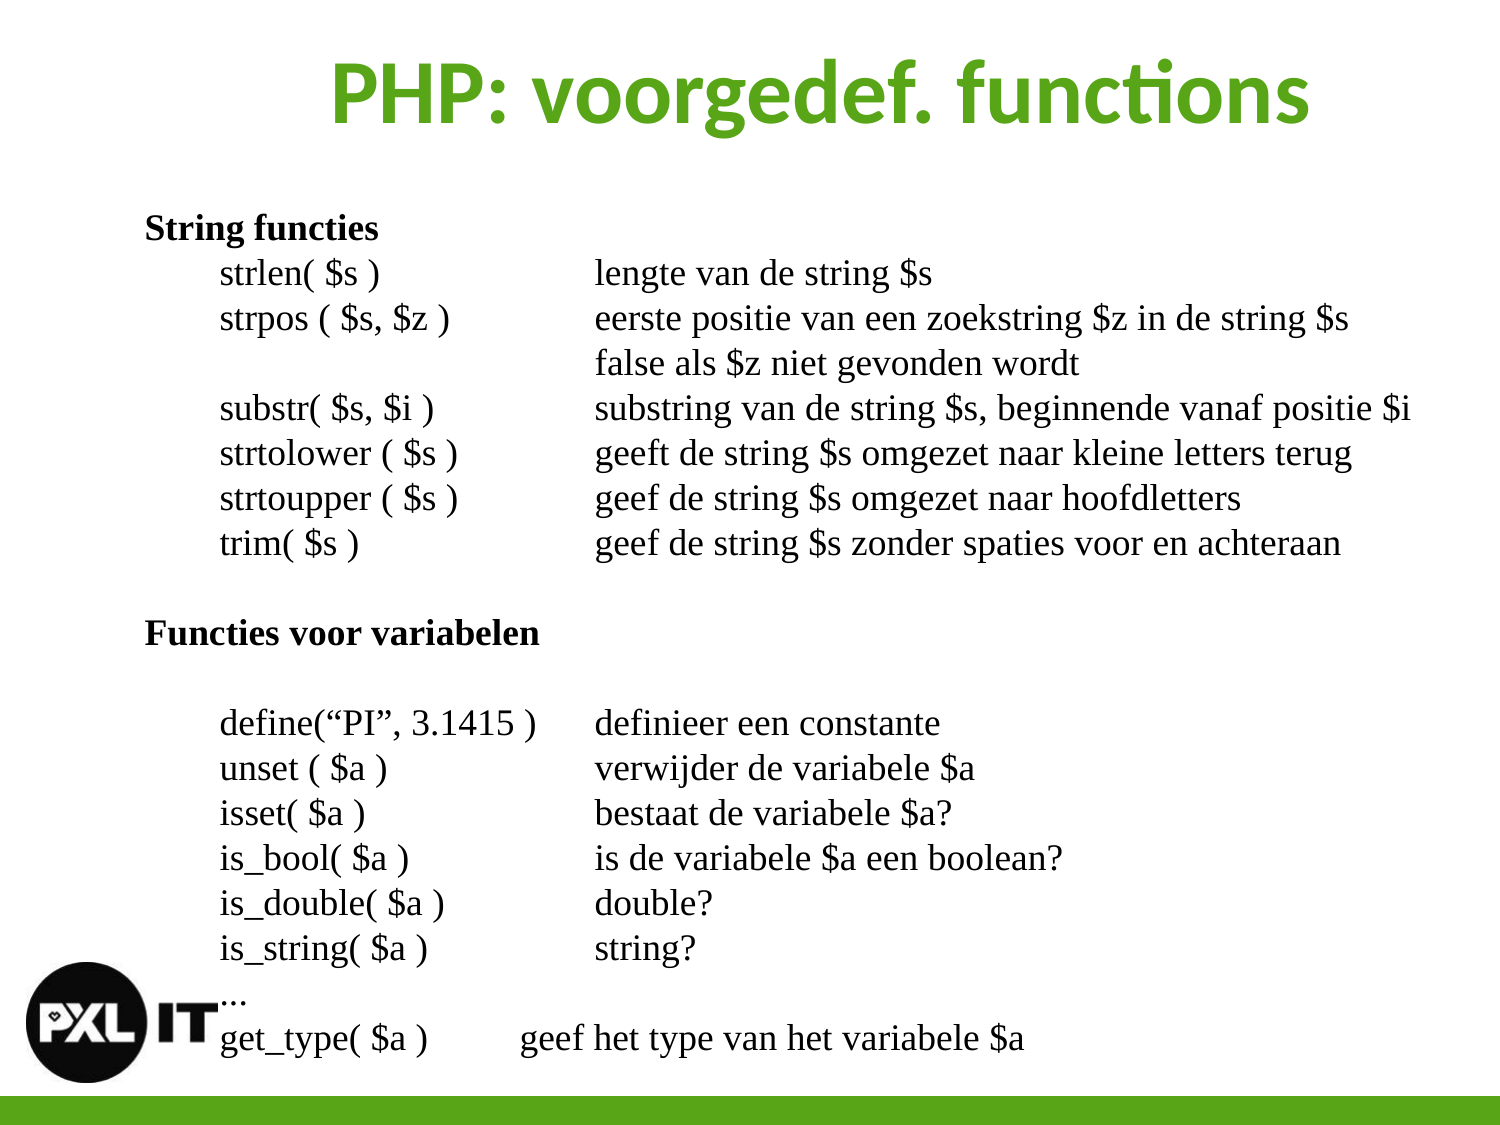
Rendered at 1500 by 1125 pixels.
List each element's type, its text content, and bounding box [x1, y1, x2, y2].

text_box String functies strlen( $s ) lengte van de string $s strpos ( $s, $z ) eerste positie van een zoekstring $z in de string $s false als $z niet gevonden wordt substr( $s, $i ) substring van de string $s, beginnende vanaf positie $i strtolower ( $s ) geeft de string $s omgezet naar kleine letters terug strtoupper ( $s ) geef de string $s omgezet naar hoofdletters trim( $s ) geef de string $s zonder spaties voor en achteraan Functies voor variabelen define(“PI”, 3.1415 ) definieer een constante unset ( $a ) verwijder de variabele $a isset( $a ) bestaat de variabele $a? is_bool( $a ) is de variabele $a een boolean? is_double( $a ) double? is_string( $a ) string? ... get_type( $a ) geef het type van het variabele $a [129, 429, 1500, 922]
text_box PHP: voorgedef. functions [201, 24, 1440, 151]
picture [26, 962, 218, 1083]
